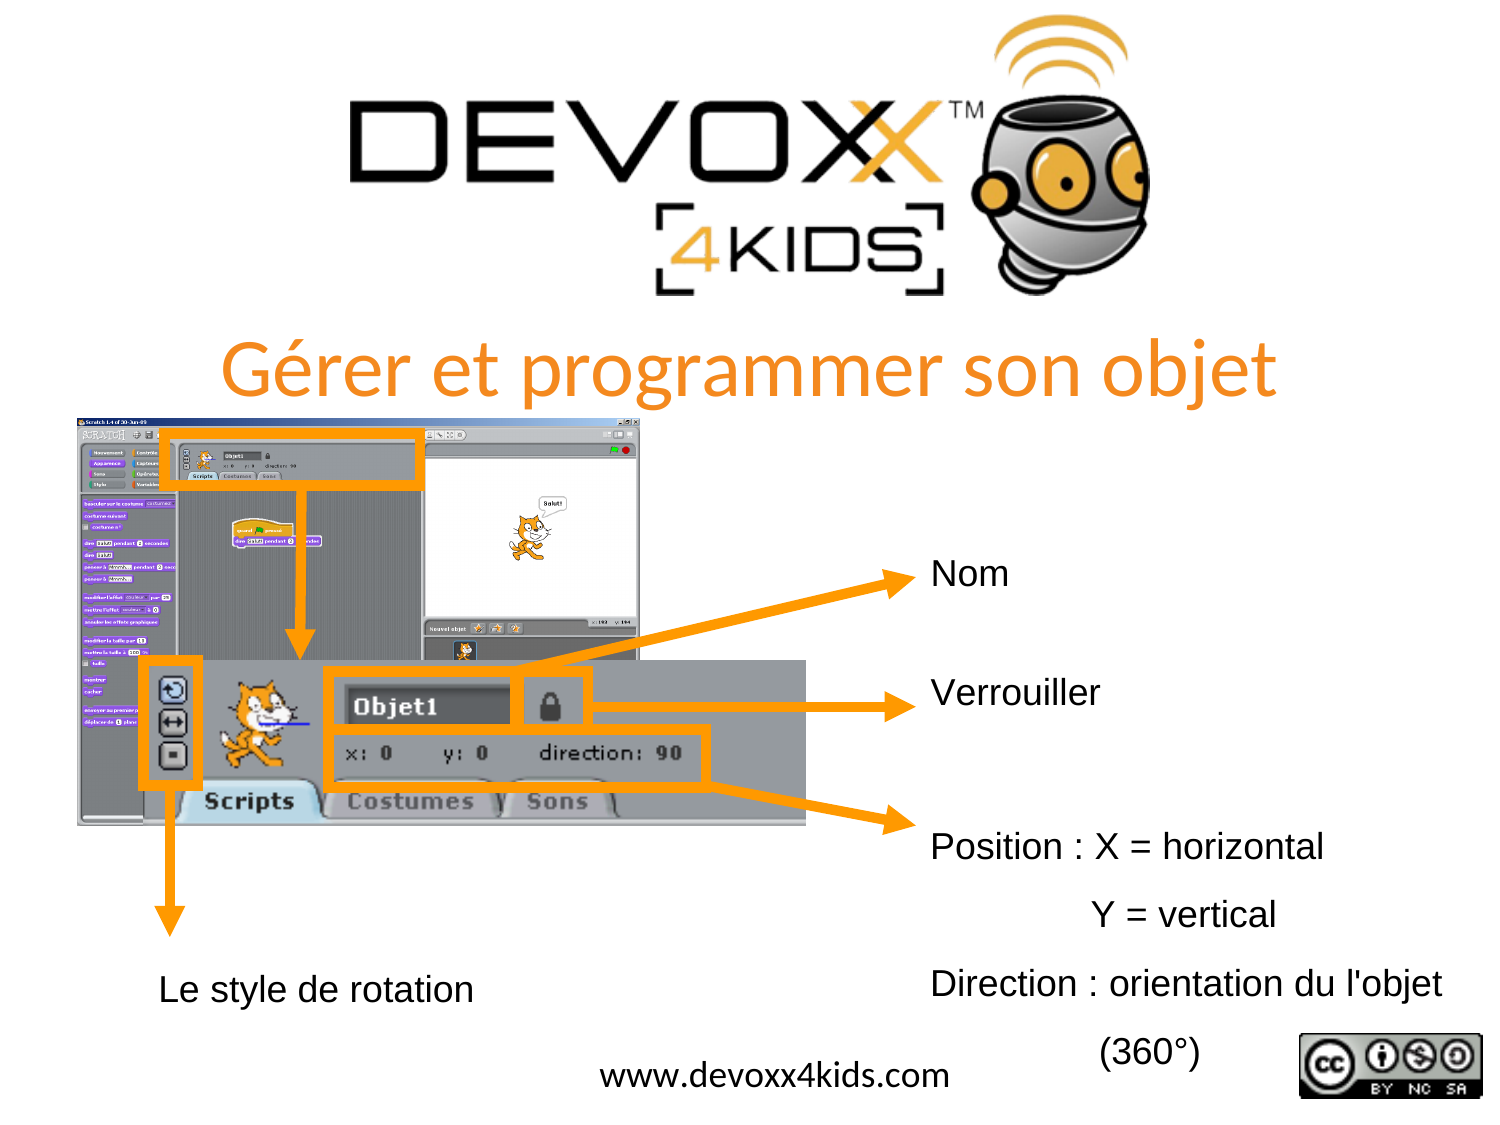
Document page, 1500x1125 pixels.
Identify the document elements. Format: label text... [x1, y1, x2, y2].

picture [1299, 1033, 1483, 1099]
picture [350, 14, 1150, 296]
text_box Verrouiller [915, 660, 1335, 721]
picture [593, 712, 806, 799]
picture [524, 677, 583, 724]
text_box Nom [915, 541, 1314, 603]
text_box Le style de rotation [143, 957, 562, 1019]
picture [334, 735, 701, 782]
picture [566, 648, 806, 702]
text_box Position : X = horizontal Y = vertical Direction : orientation du l'objet (360°) [915, 814, 1477, 1081]
picture [77, 418, 806, 826]
picture [149, 666, 193, 780]
picture [334, 677, 510, 724]
title Gérer et programmer son objet [75, 305, 1426, 421]
